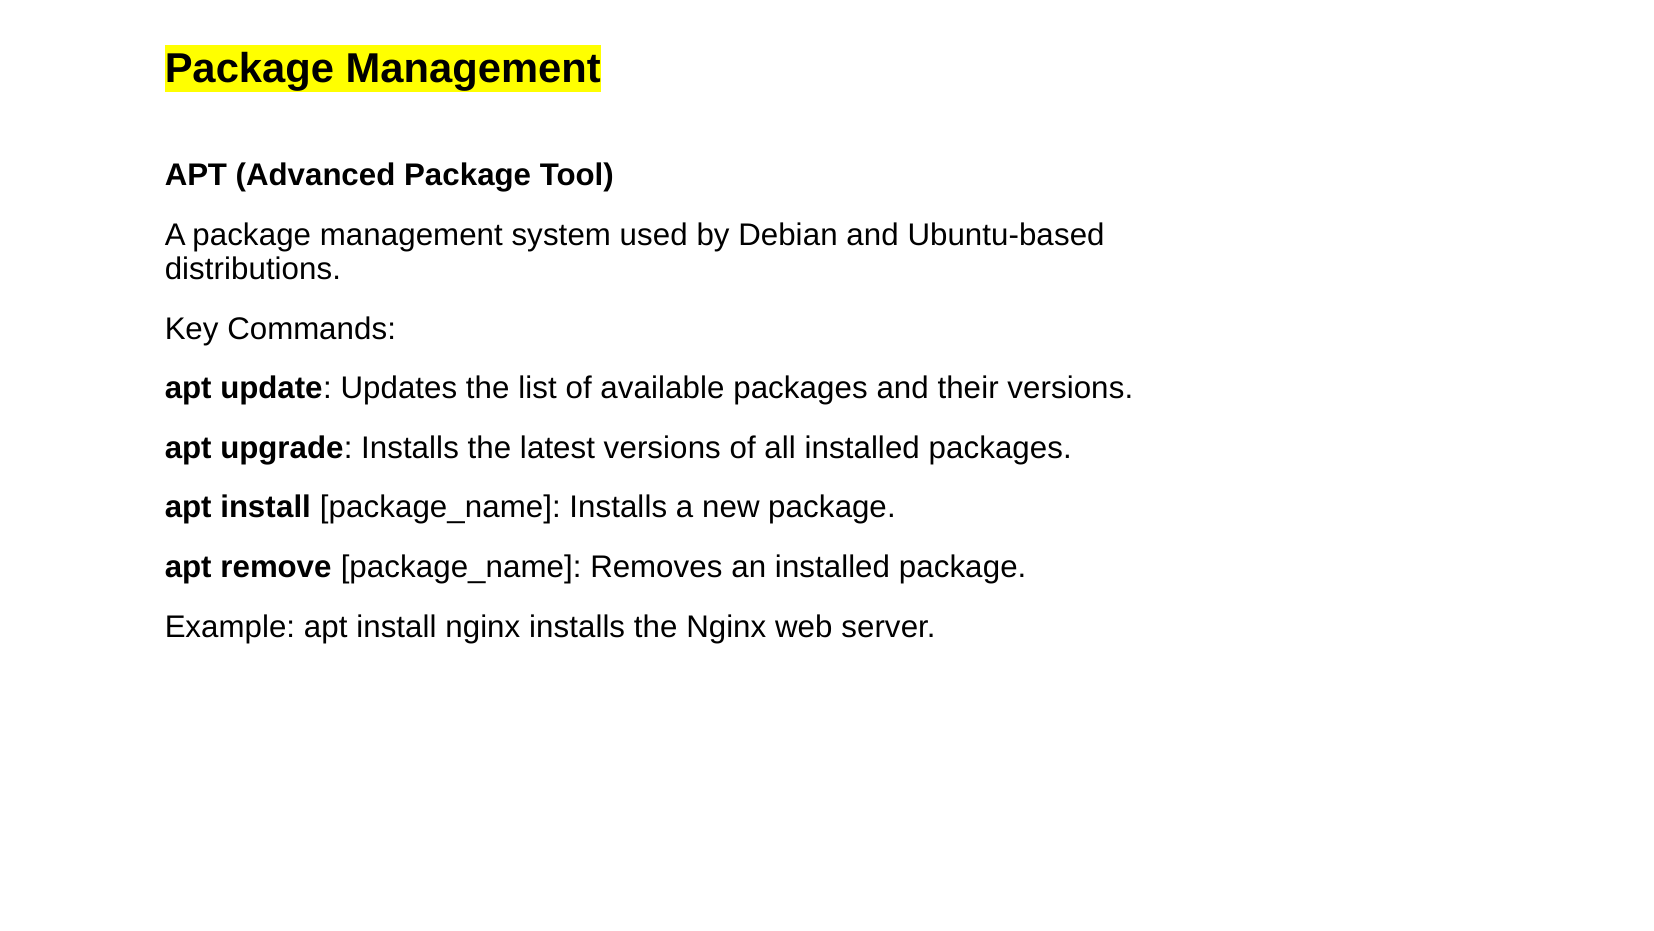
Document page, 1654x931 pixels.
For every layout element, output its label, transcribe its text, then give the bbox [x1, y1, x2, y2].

text_box APT (Advanced Package Tool) A package management system used by Debian and Ubuntu-based distributions. Key Commands: apt update: Updates the list of available packages and their versions. apt upgrade: Installs the latest versions of all installed packages. apt install [package_name]: Installs a new package. apt remove [package_name]: Removes an installed package. Example: apt install nginx installs the Nginx web server. [150, 150, 1276, 788]
text_box Package Management [150, 37, 616, 99]
